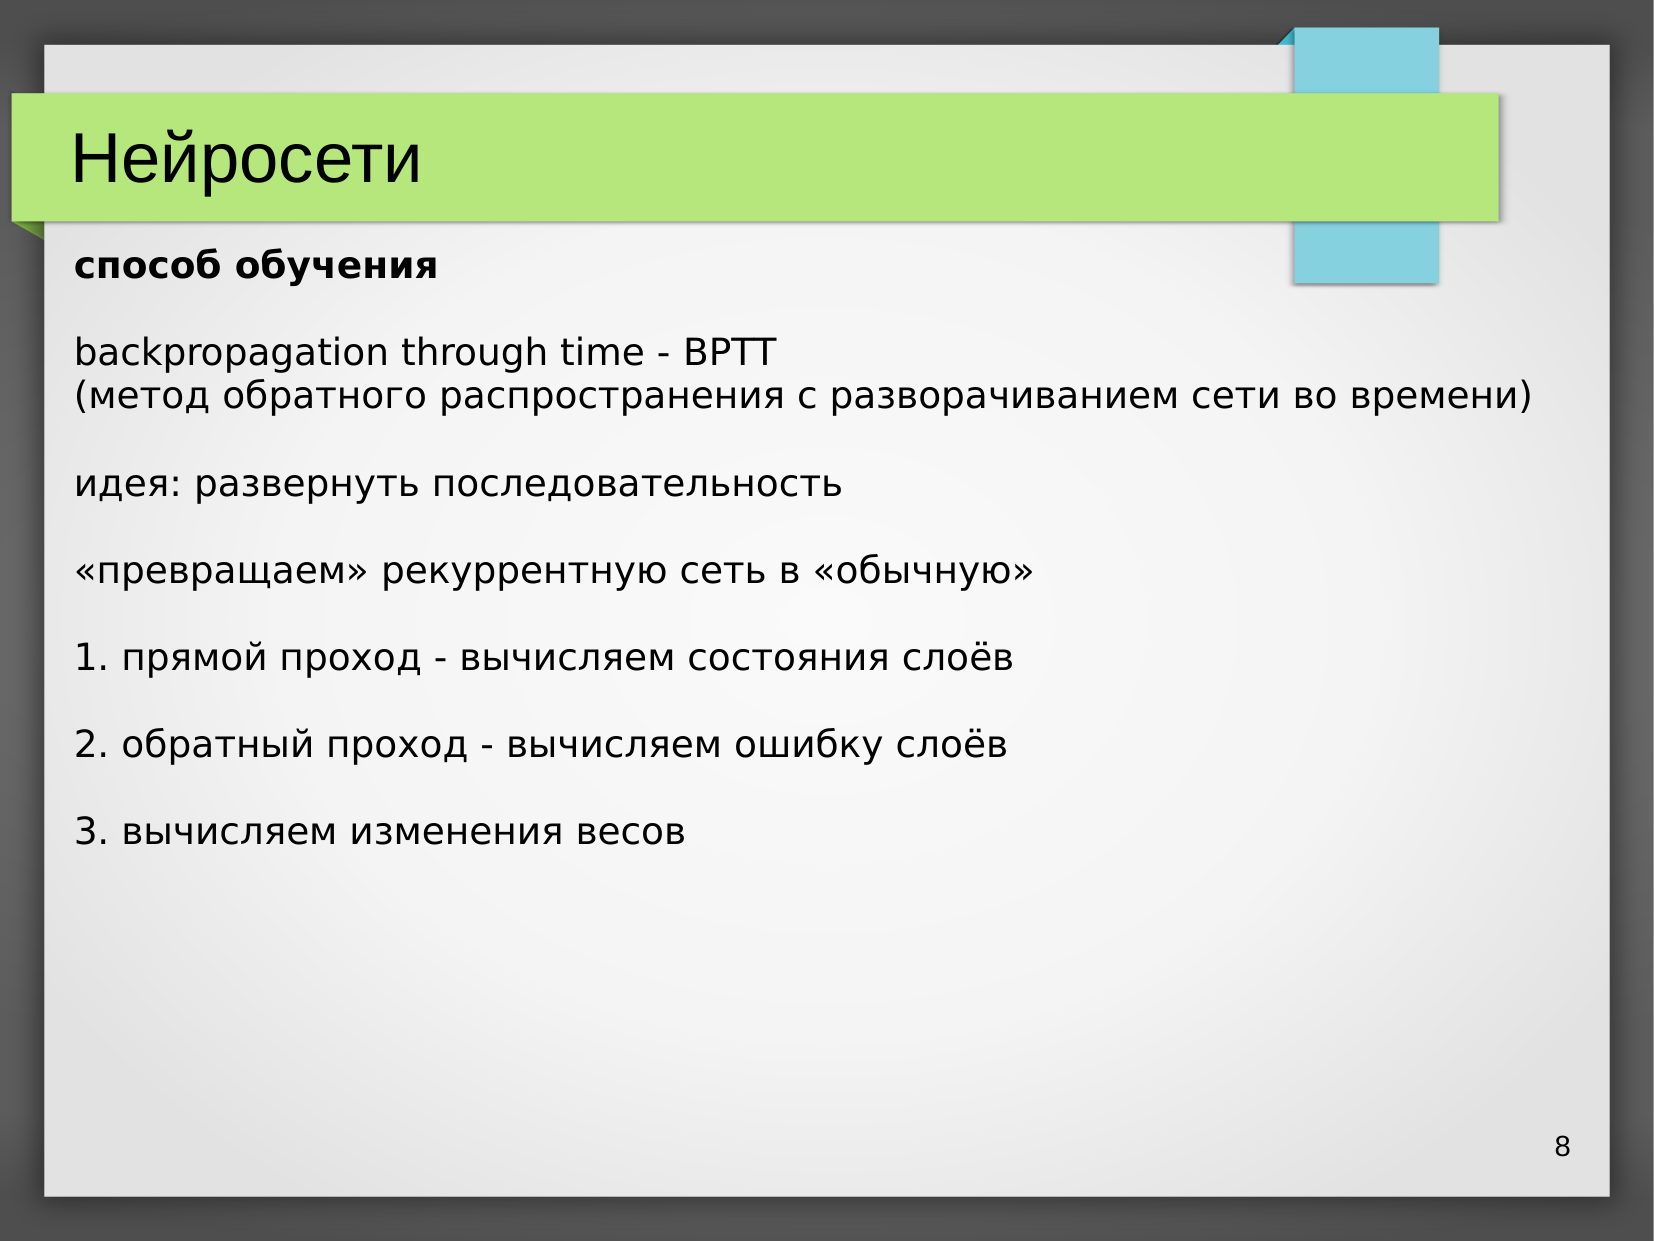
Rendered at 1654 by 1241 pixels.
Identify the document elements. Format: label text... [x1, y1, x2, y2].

picture [0, 0, 1654, 1241]
text_box способ обучения backpropagation through time - BPTT (метод обратного распространения с разворачиванием сети во времени) идея: развернуть последовательность «превращаем» рекуррентную сеть в «обычную» 1. прямой проход - вычисляем состояния слоёв 2. обратный проход - вычисляем ошибку слоёв 3. вычисляем изменения весов [59, 236, 1595, 948]
title Нейросети [70, 118, 1205, 199]
